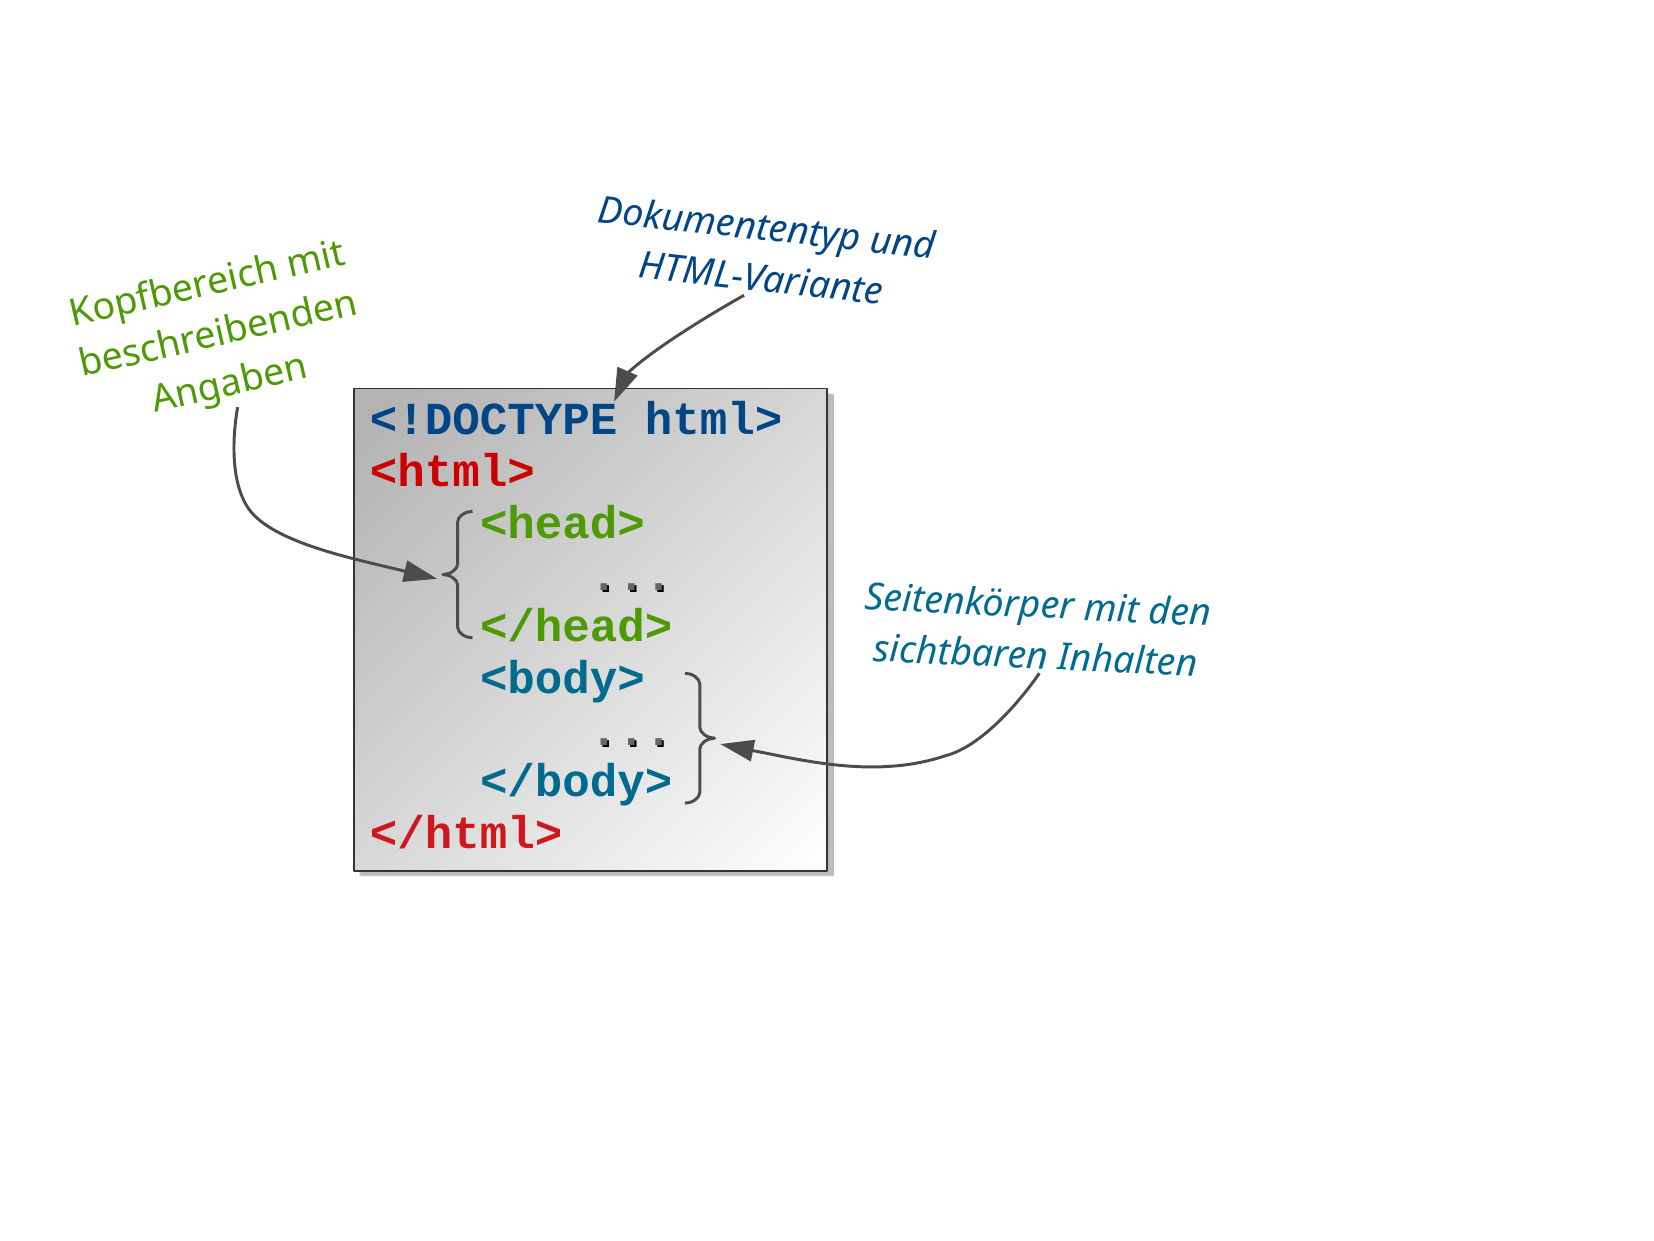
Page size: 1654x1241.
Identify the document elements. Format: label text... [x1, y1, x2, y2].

text_box <!DOCTYPE html> <html> <head> ... </head> <body> ... </body> </html> [354, 388, 827, 869]
text_box Dokumententyp und HTML-Variante [531, 168, 994, 361]
text_box Kopfbereich mit beschreibenden Angaben [16, 207, 428, 492]
text_box Seitenkörper mit den sichtbaren Inhalten [773, 558, 1299, 723]
